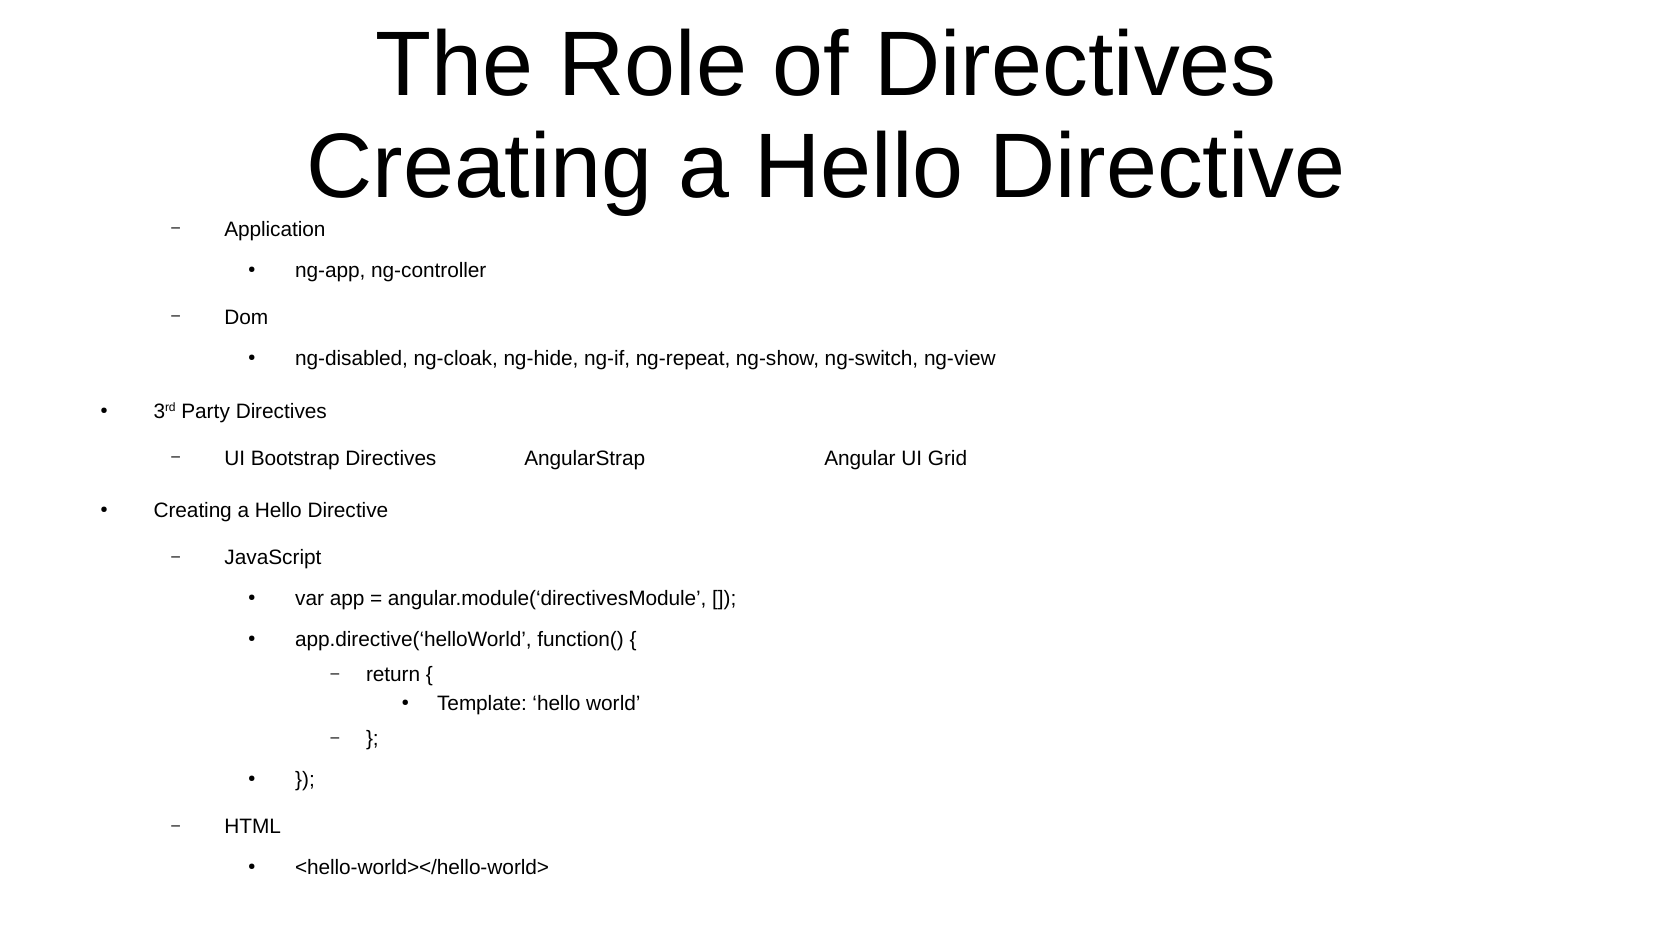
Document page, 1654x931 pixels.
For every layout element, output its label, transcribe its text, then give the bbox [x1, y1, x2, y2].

title The Role of Directives Creating a Hello Directive [82, 12, 1571, 217]
list Application ng-app, ng-controller Dom ng-disabled, ng-cloak, ng-hide, ng-if, ng-repeat, ng-show, ng-switch, ng-view 3rd Party Directives UI Bootstrap Directives AngularStrap Angular UI Grid Creating a Hello Directive JavaScript var app = angular.module(‘directivesModule’, []); app.directive(‘helloWorld’, function() { return { Template: ‘hello world’ }; }); HTML <hello-world></hello-world> [82, 217, 1576, 901]
